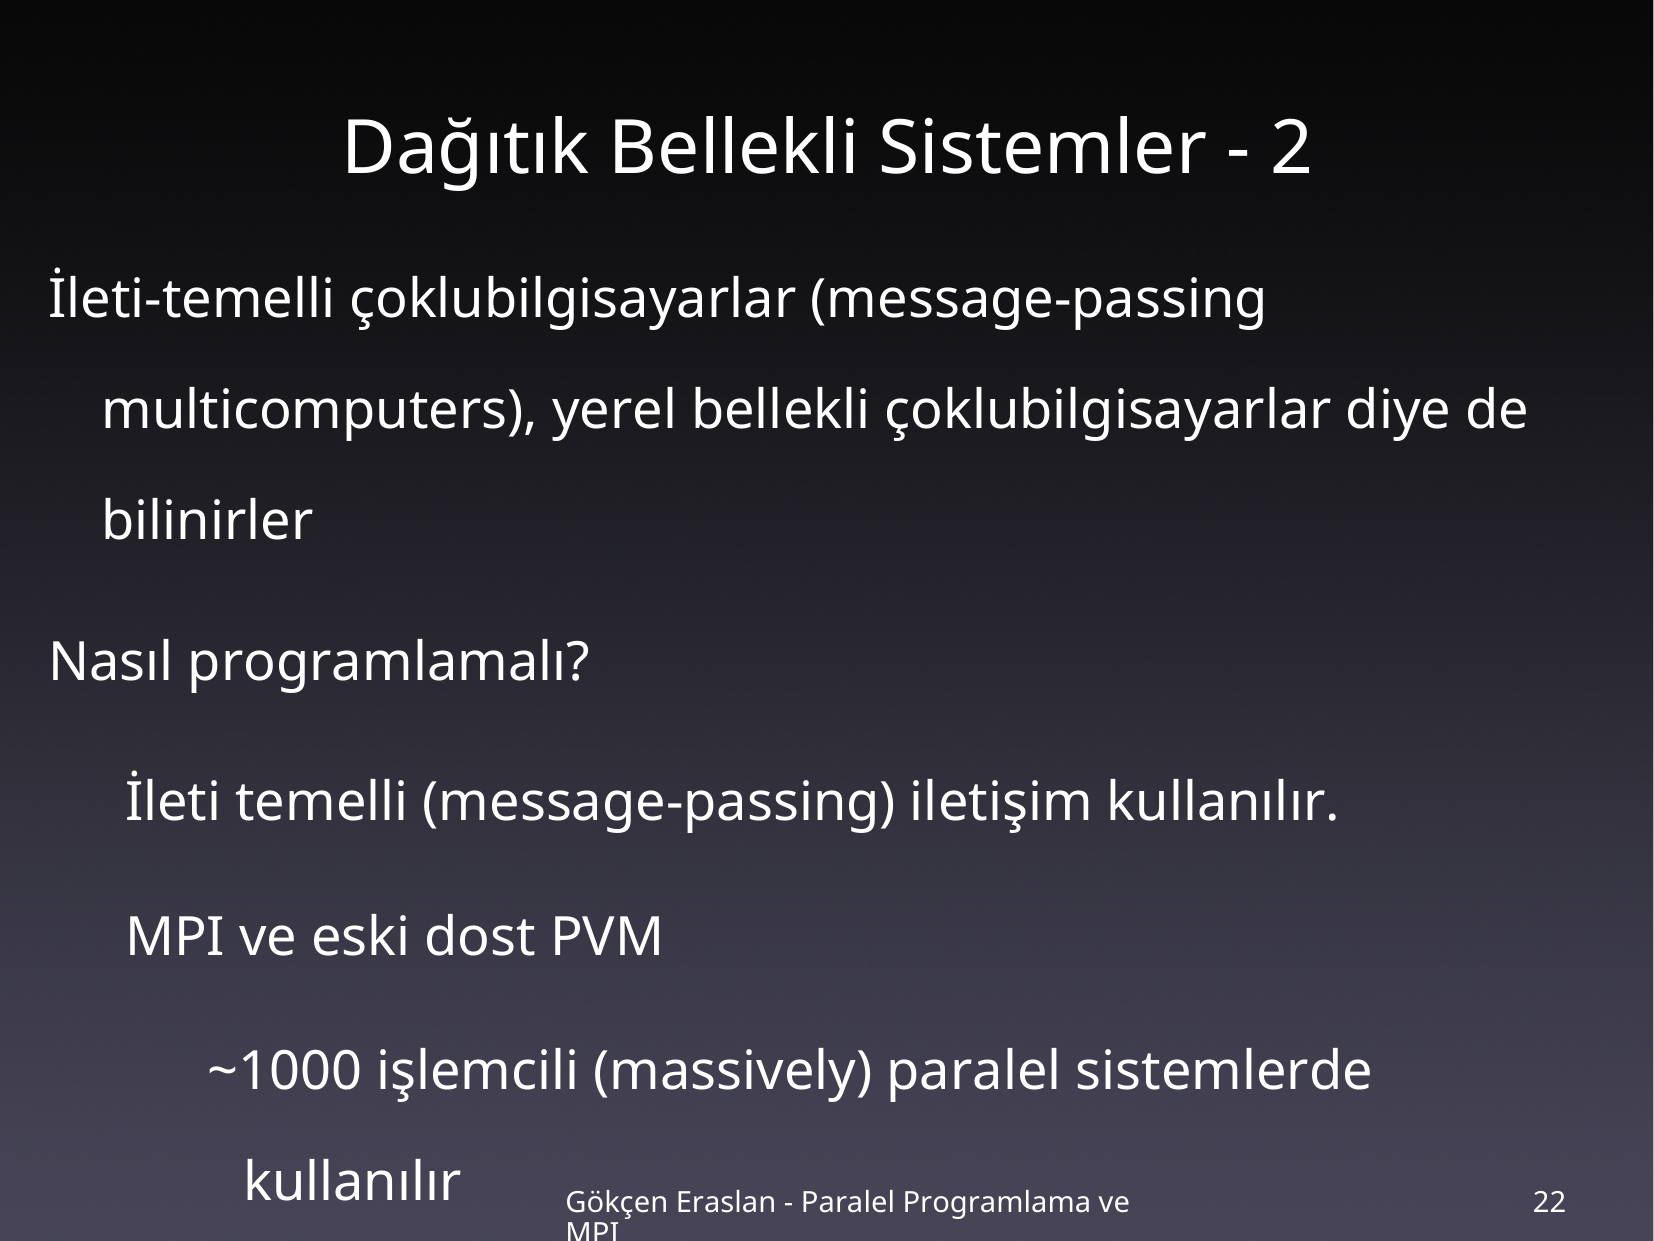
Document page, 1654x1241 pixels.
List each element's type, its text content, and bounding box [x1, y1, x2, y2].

title Dağıtık Bellekli Sistemler - 2 [121, 40, 1534, 222]
list İleti-temelli çoklubilgisayarlar (message-passing multicomputers), yerel bellekli çoklubilgisayarlar diye de bilinirler Nasıl programlamalı? İleti temelli (message-passing) iletişim kullanılır. MPI ve eski dost PVM ~1000 işlemcili (massively) paralel sistemlerde kullanılır Ortak bellekte de kullanılabilir [30, 222, 1603, 1166]
picture [596, 1224, 604, 1233]
picture [580, 1226, 586, 1241]
picture [0, 0, 1654, 1241]
picture [570, 1226, 576, 1241]
